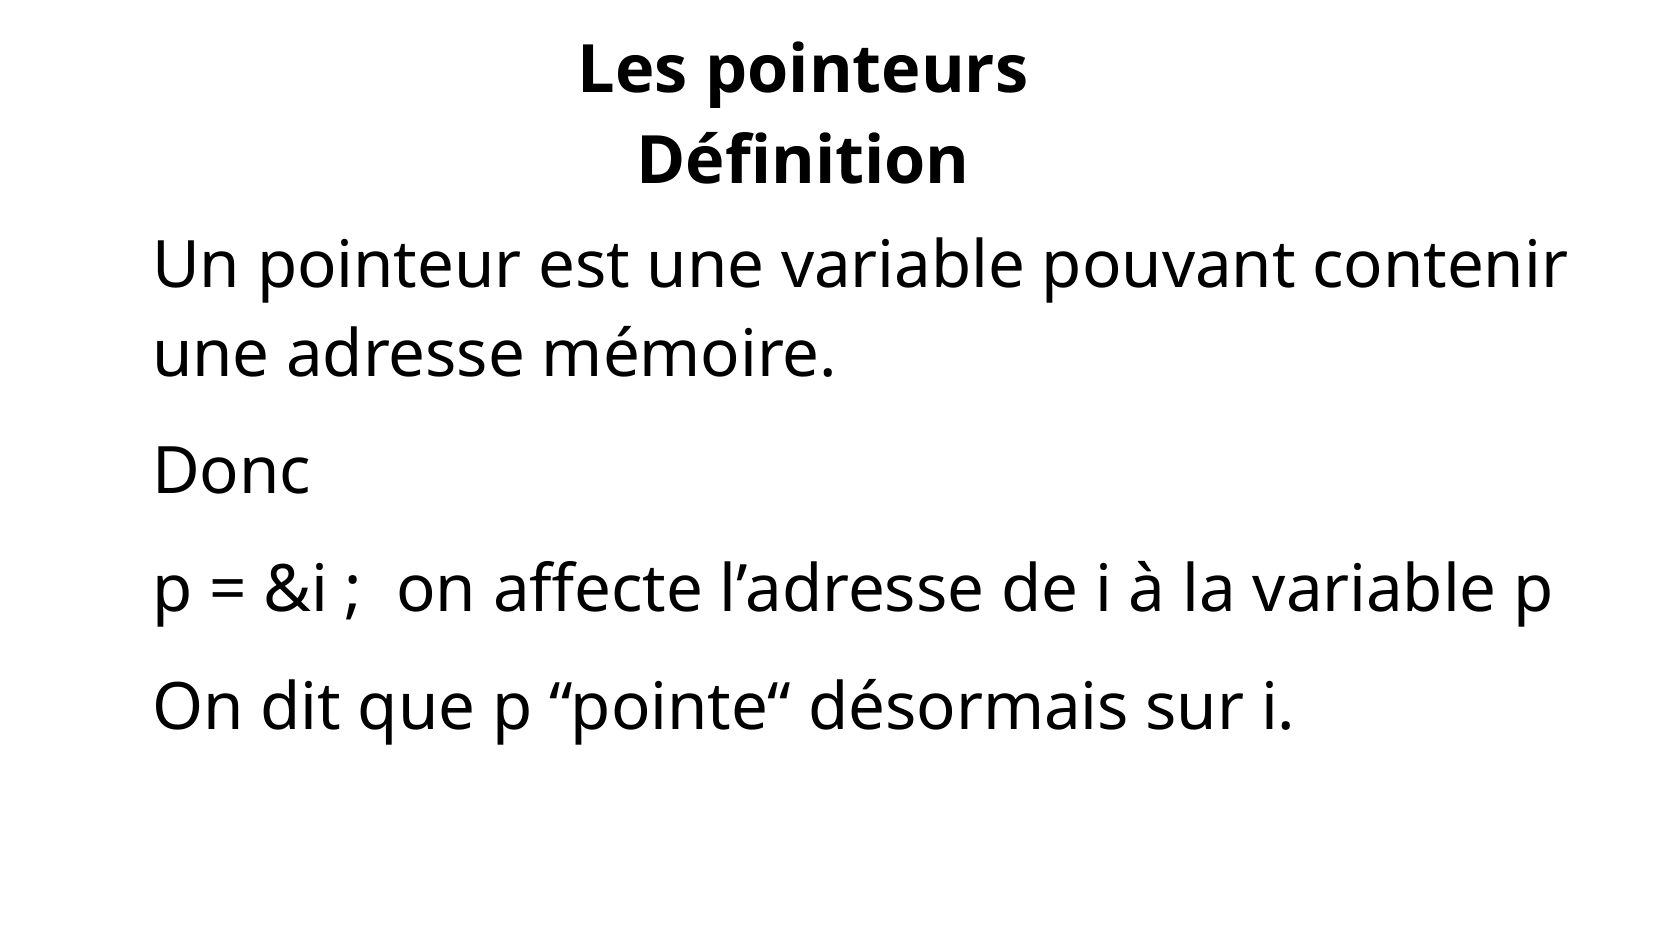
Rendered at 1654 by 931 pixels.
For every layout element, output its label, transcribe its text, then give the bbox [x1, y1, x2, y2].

title Les pointeurs Définition [507, 0, 1099, 217]
list Un pointeur est une variable pouvant contenir une adresse mémoire. Donc p = &i ; on affecte l’adresse de i à la variable p On dit que p “pointe“ désormais sur i. [82, 217, 1571, 758]
